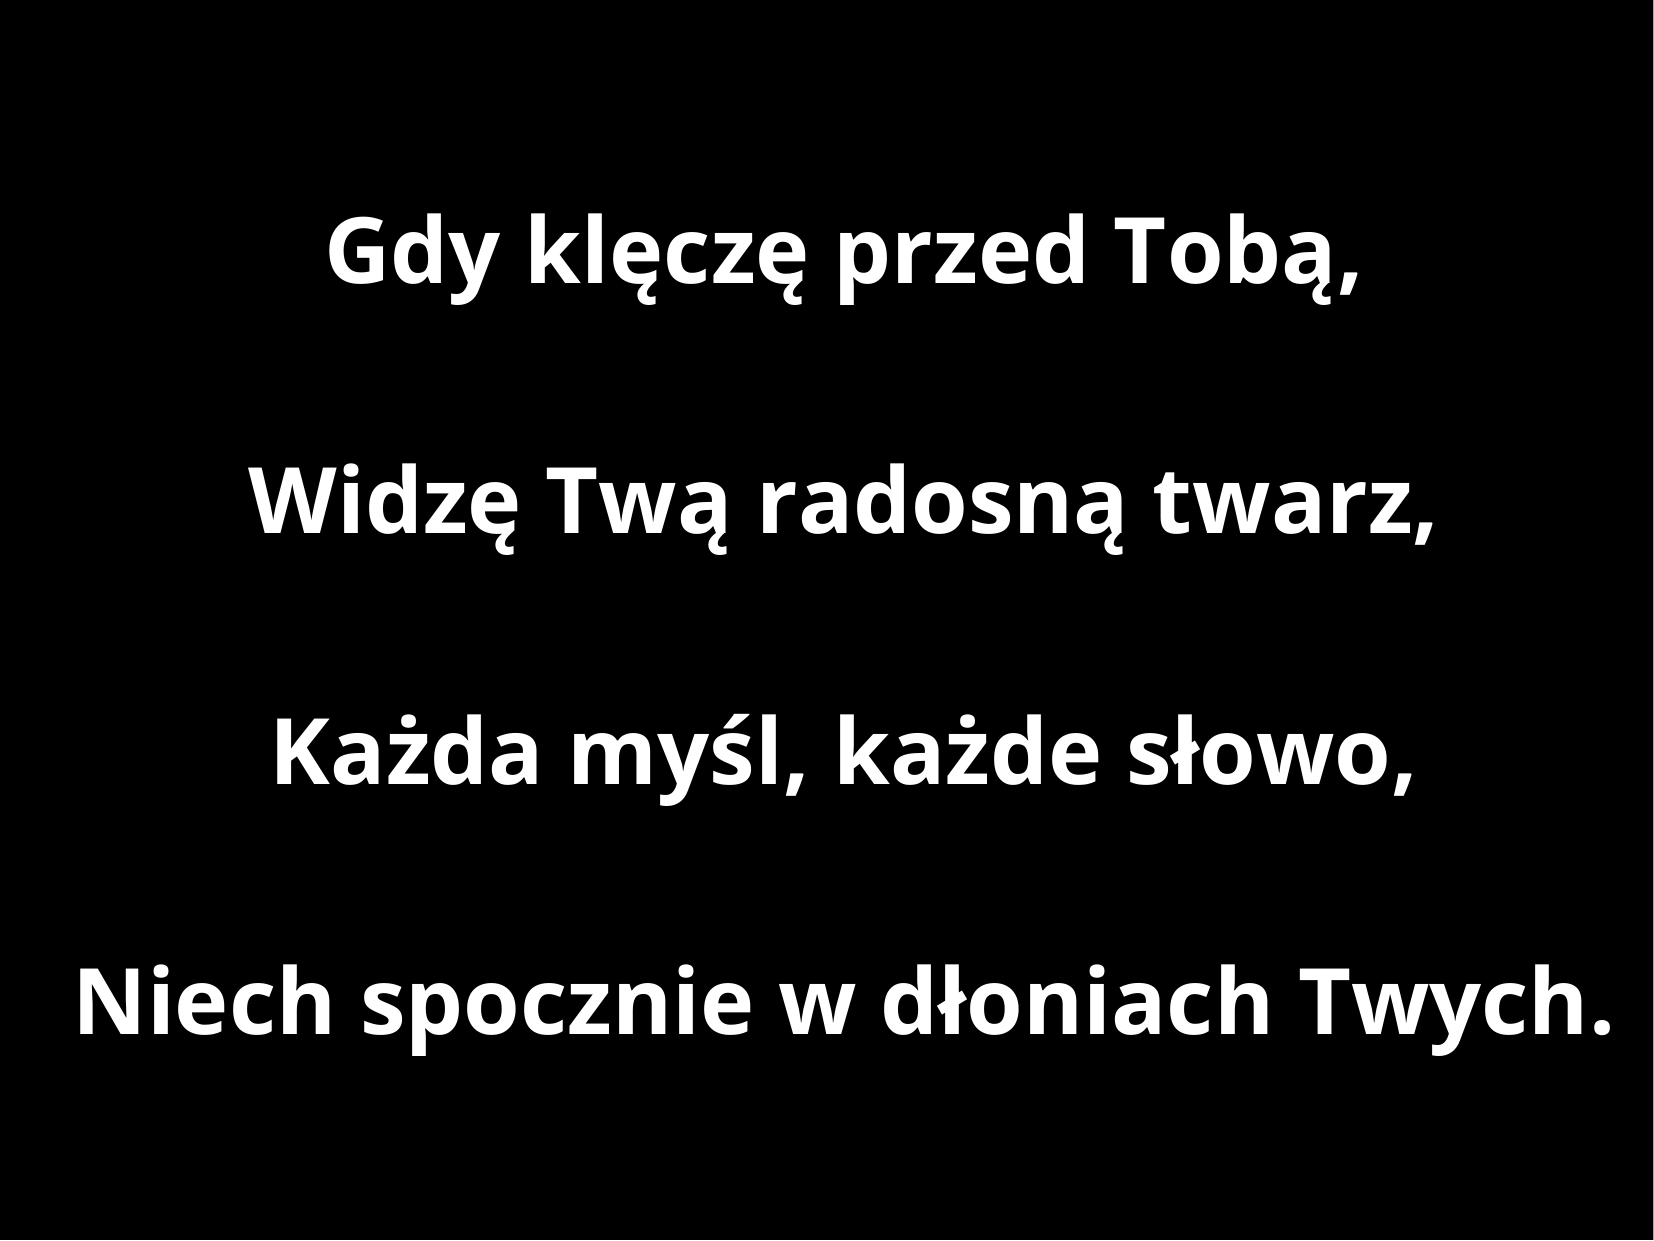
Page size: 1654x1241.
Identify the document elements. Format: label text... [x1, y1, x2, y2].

subtitle Gdy klęczę przed Tobą, Widzę Twą radosną twarz, Każda myśl, każde słowo, Niech spocznie w dłoniach Twych. [0, 0, 1654, 1241]
